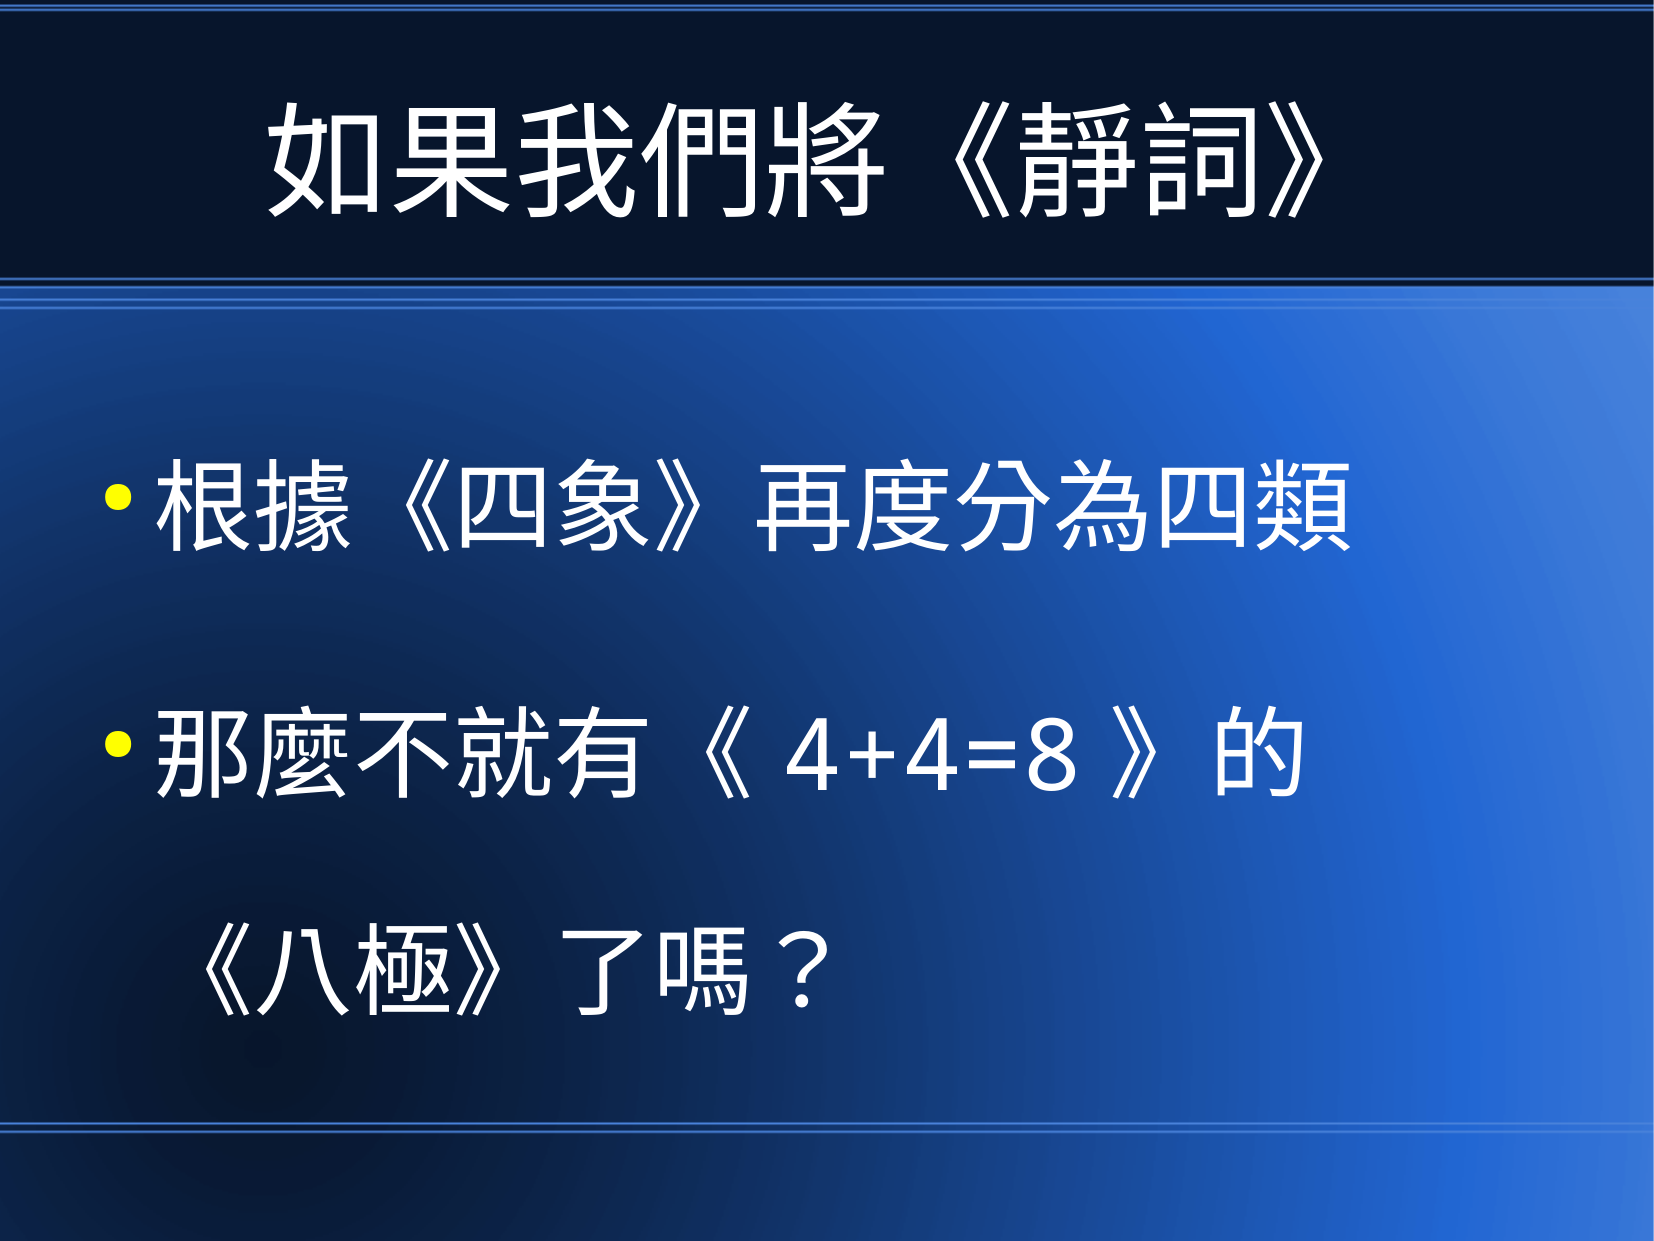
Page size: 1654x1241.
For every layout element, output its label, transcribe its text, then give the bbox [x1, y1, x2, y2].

list 根據《四象》再度分為四類 那麼不就有《4+4=8》的 《八極》了嗎？ [82, 355, 1571, 1241]
title 如果我們將《靜詞》 [82, 49, 1571, 257]
picture [0, 0, 1654, 1241]
